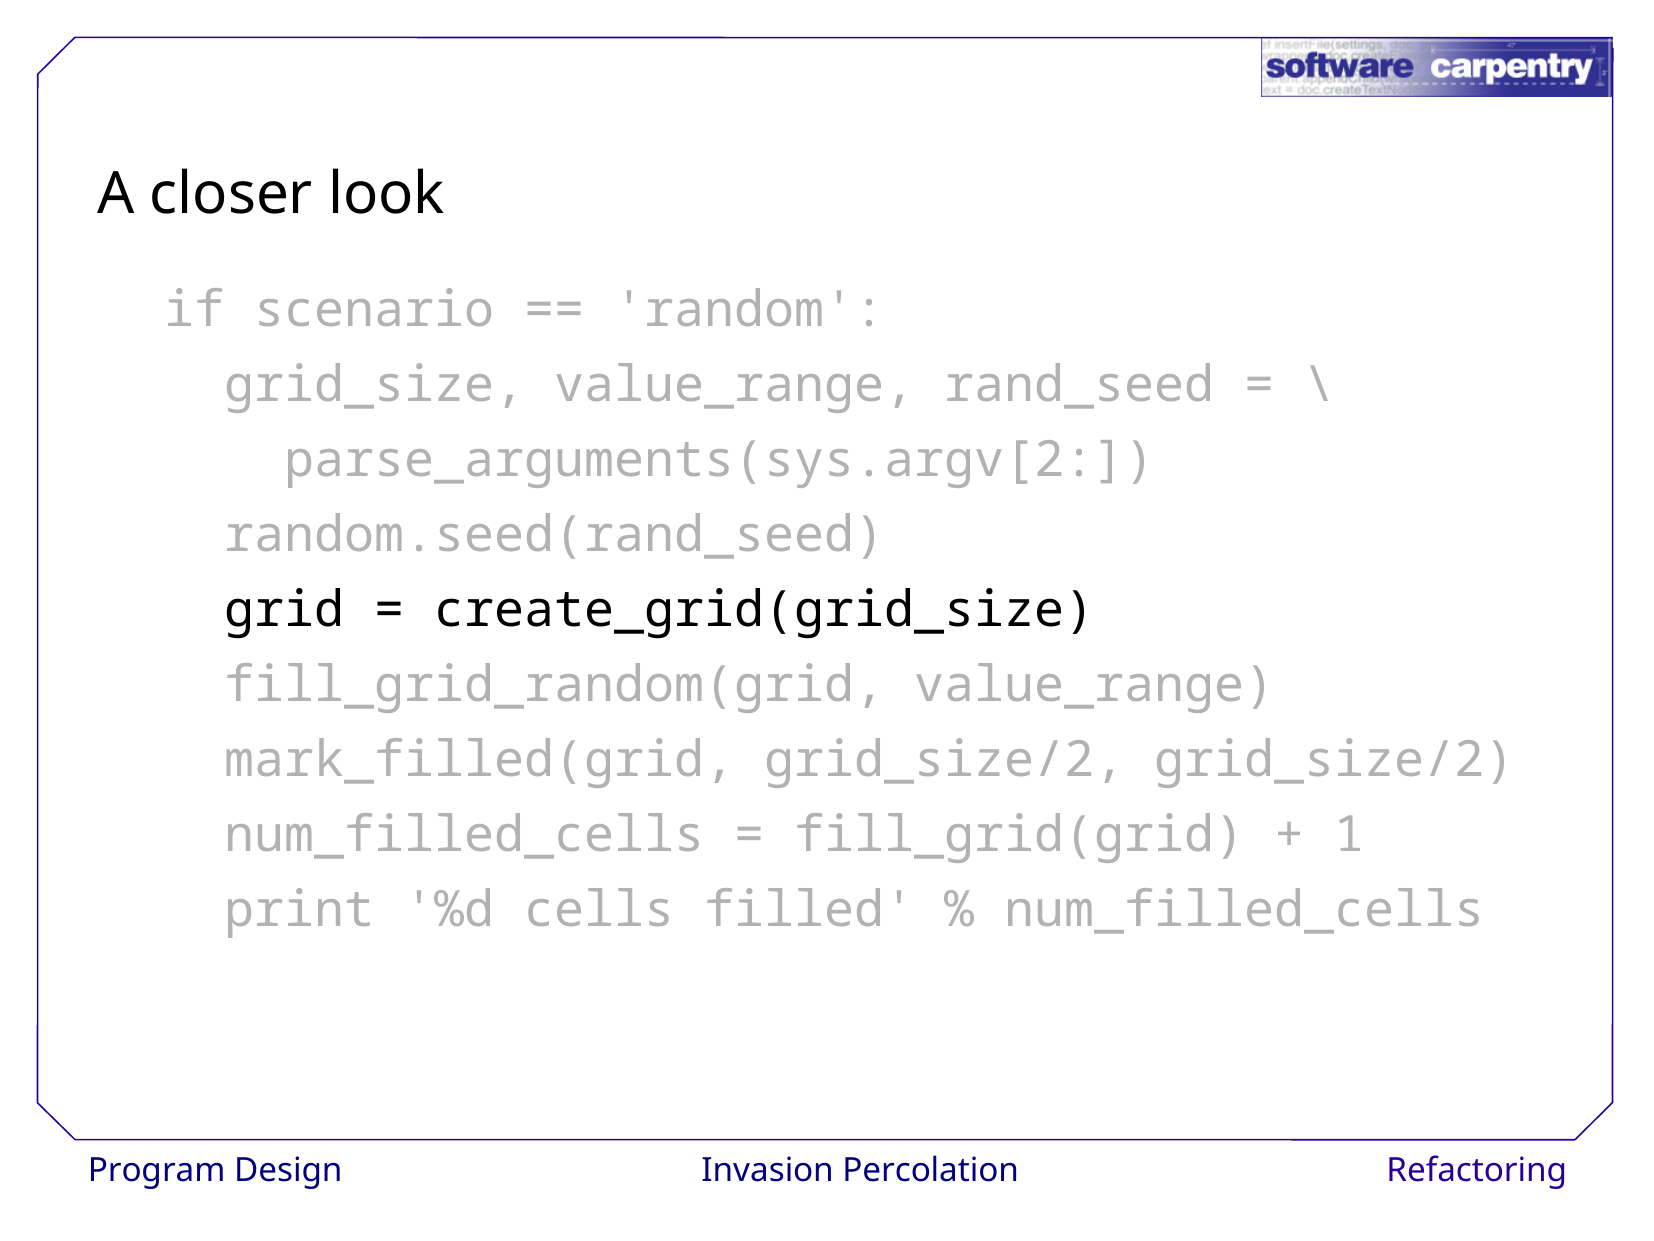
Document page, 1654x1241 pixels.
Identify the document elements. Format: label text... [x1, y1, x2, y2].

text_box A closer look [82, 112, 610, 233]
picture [1261, 39, 1613, 97]
text_box if scenario == 'random': grid_size, value_range, rand_seed = \ parse_arguments(sys.argv[2:]) random.seed(rand_seed) grid = create_grid(grid_size) fill_grid_random(grid, value_range) mark_filled(grid, grid_size/2, grid_size/2) num_filled_cells = fill_grid(grid) + 1 print '%d cells filled' % num_filled_cells [89, 253, 1508, 1020]
